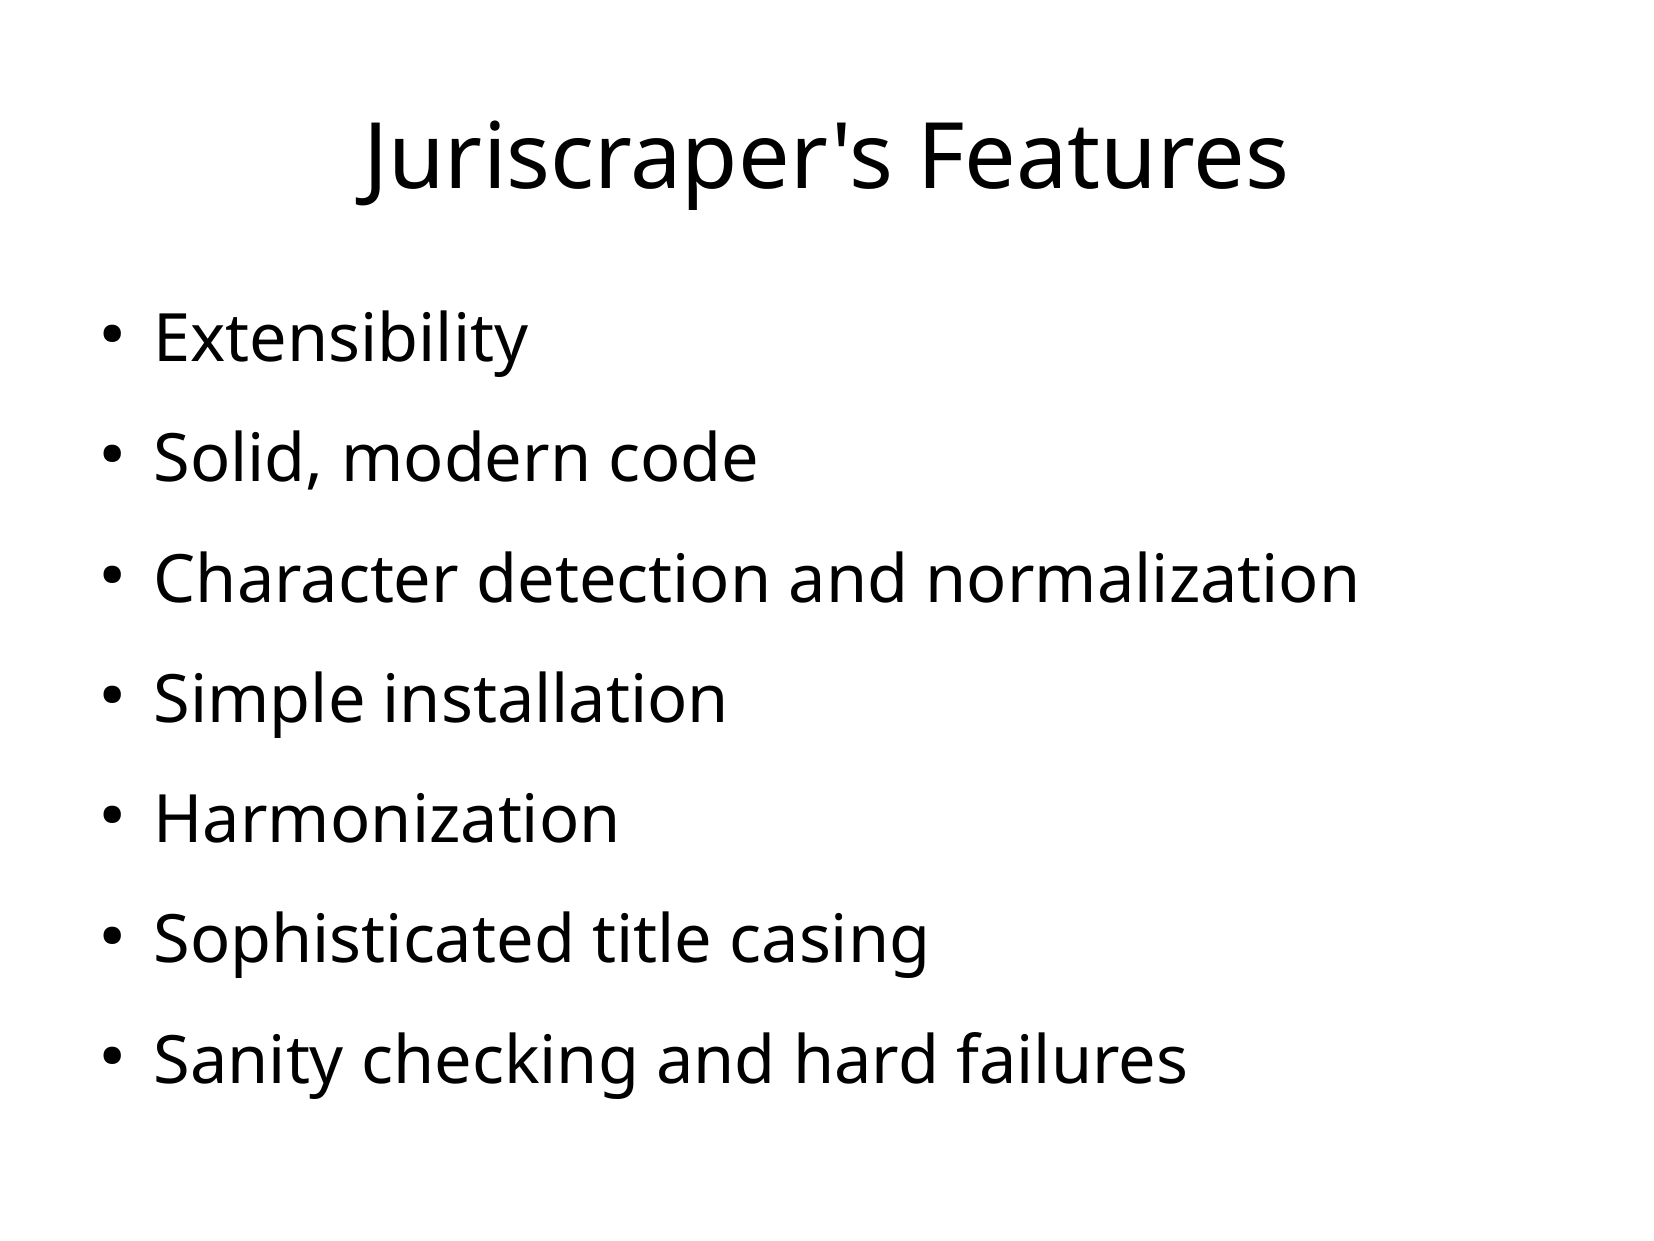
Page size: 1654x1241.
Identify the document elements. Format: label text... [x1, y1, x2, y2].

list Extensibility Solid, modern code Character detection and normalization Simple installation Harmonization Sophisticated title casing Sanity checking and hard failures [82, 290, 1571, 1109]
title Juriscraper's Features [82, 56, 1571, 250]
